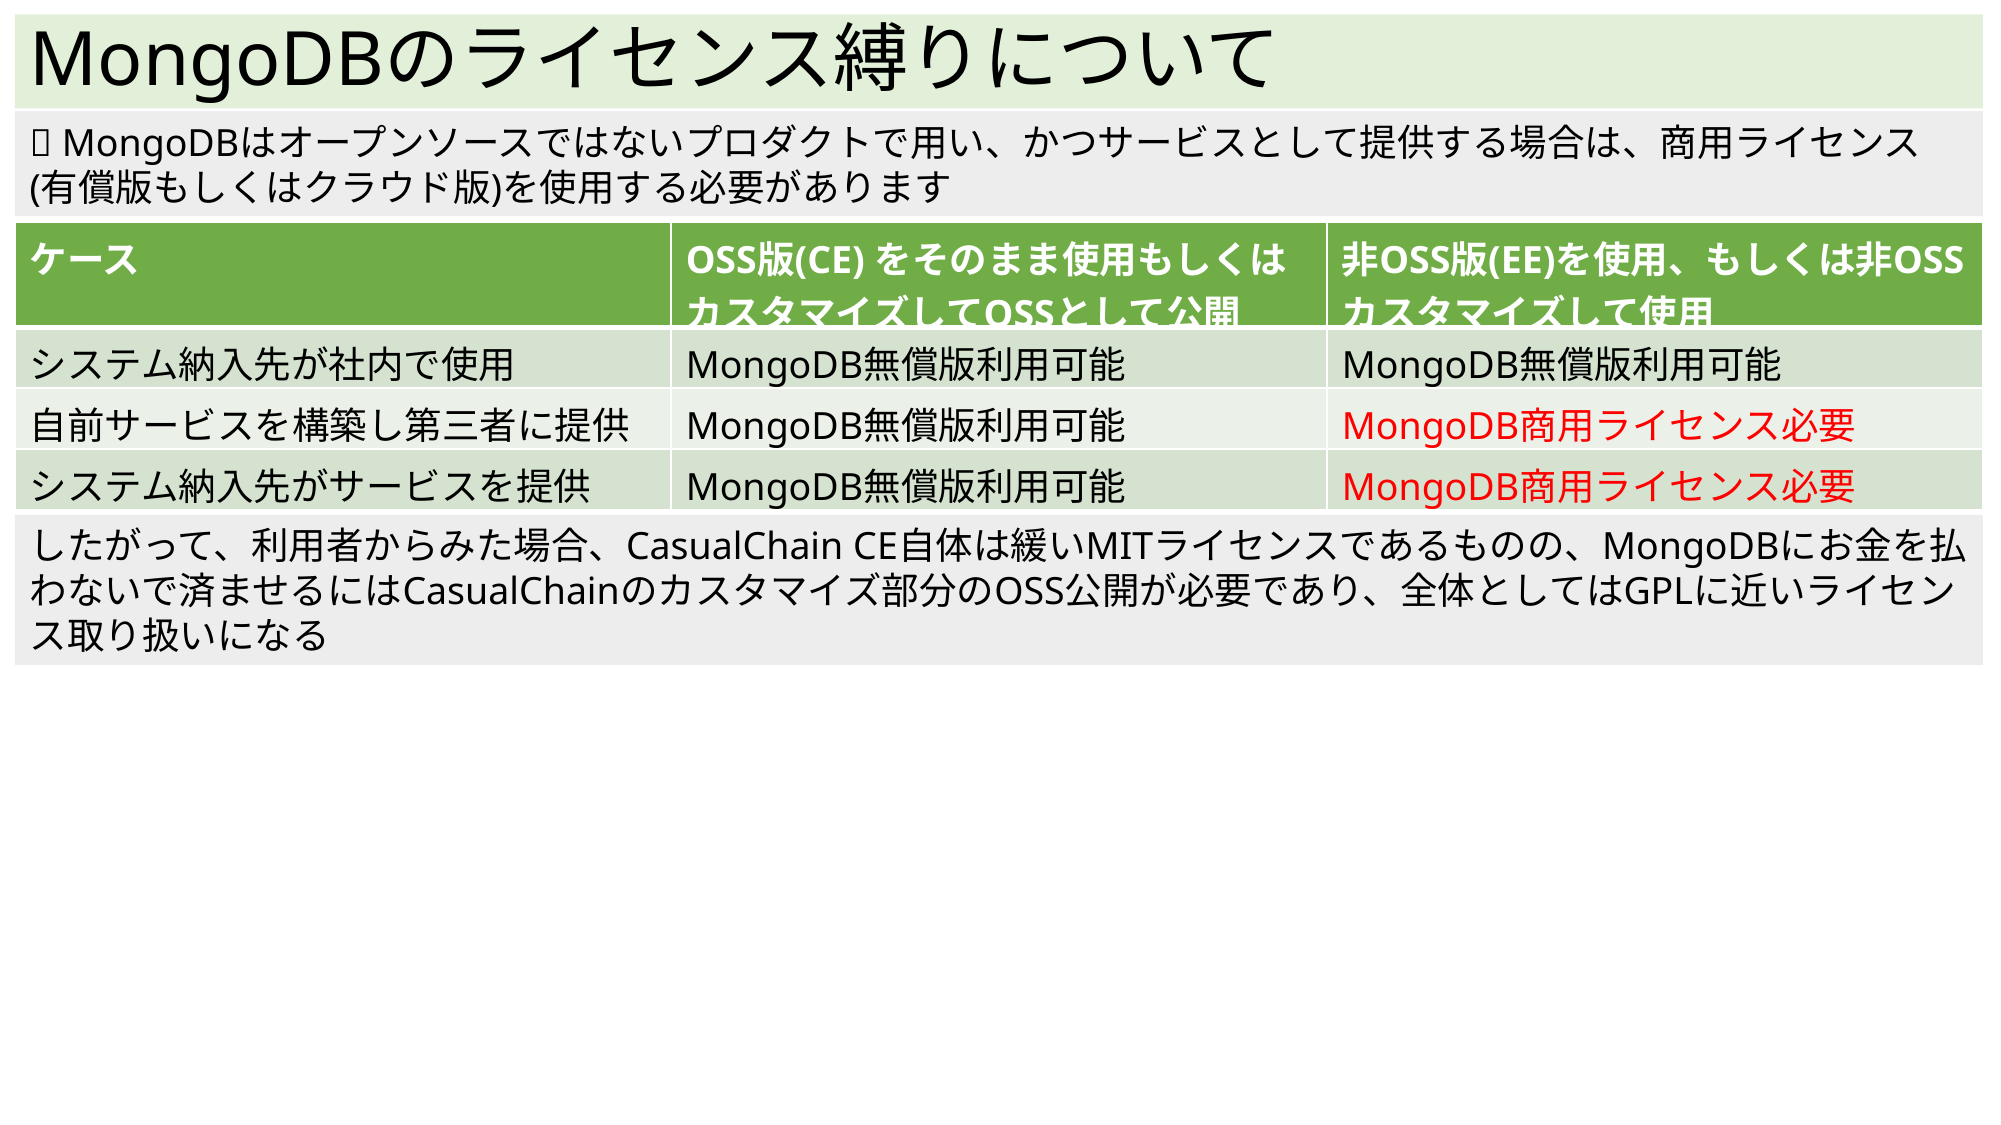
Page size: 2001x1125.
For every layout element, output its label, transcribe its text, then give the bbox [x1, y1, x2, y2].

text_box ❕ MongoDBはオープンソースではないプロダクトで用い、かつサービスとして提供する場合は、商用ライセンス(有償版もしくはクラウド版)を使用する必要があります [14, 111, 1983, 217]
table_cell MongoDB無償版利用可能 [672, 389, 1326, 448]
table_cell MongoDB無償版利用可能 [1328, 330, 1982, 387]
table_header ケース [16, 223, 670, 325]
table_cell システム納入先が社内で使用 [16, 330, 670, 387]
table_header OSS版(CE) をそのまま使用もしくはカスタマイズしてOSSとして公開 [672, 223, 1326, 325]
table_header 非OSS版(EE)を使用、もしくは非OSSカスタマイズして使用 [1328, 223, 1982, 325]
text_box MongoDBのライセンス縛りについて [14, 14, 1983, 109]
table_cell MongoDB無償版利用可能 [672, 330, 1326, 387]
table_cell システム納入先がサービスを提供 [16, 450, 670, 509]
table_cell MongoDB無償版利用可能 [672, 450, 1326, 509]
text_box したがって、利用者からみた場合、CasualChain CE自体は緩いMITライセンスであるものの、MongoDBにお金を払わないで済ませるにはCasualChainのカスタマイズ部分のOSS公開が必要であり、全体としてはGPLに近いライセンス取り扱いになる [14, 514, 1983, 665]
table_cell MongoDB商用ライセンス必要 [1328, 450, 1982, 509]
table_cell 自前サービスを構築し第三者に提供 [16, 389, 670, 448]
table_cell MongoDB商用ライセンス必要 [1328, 389, 1982, 448]
